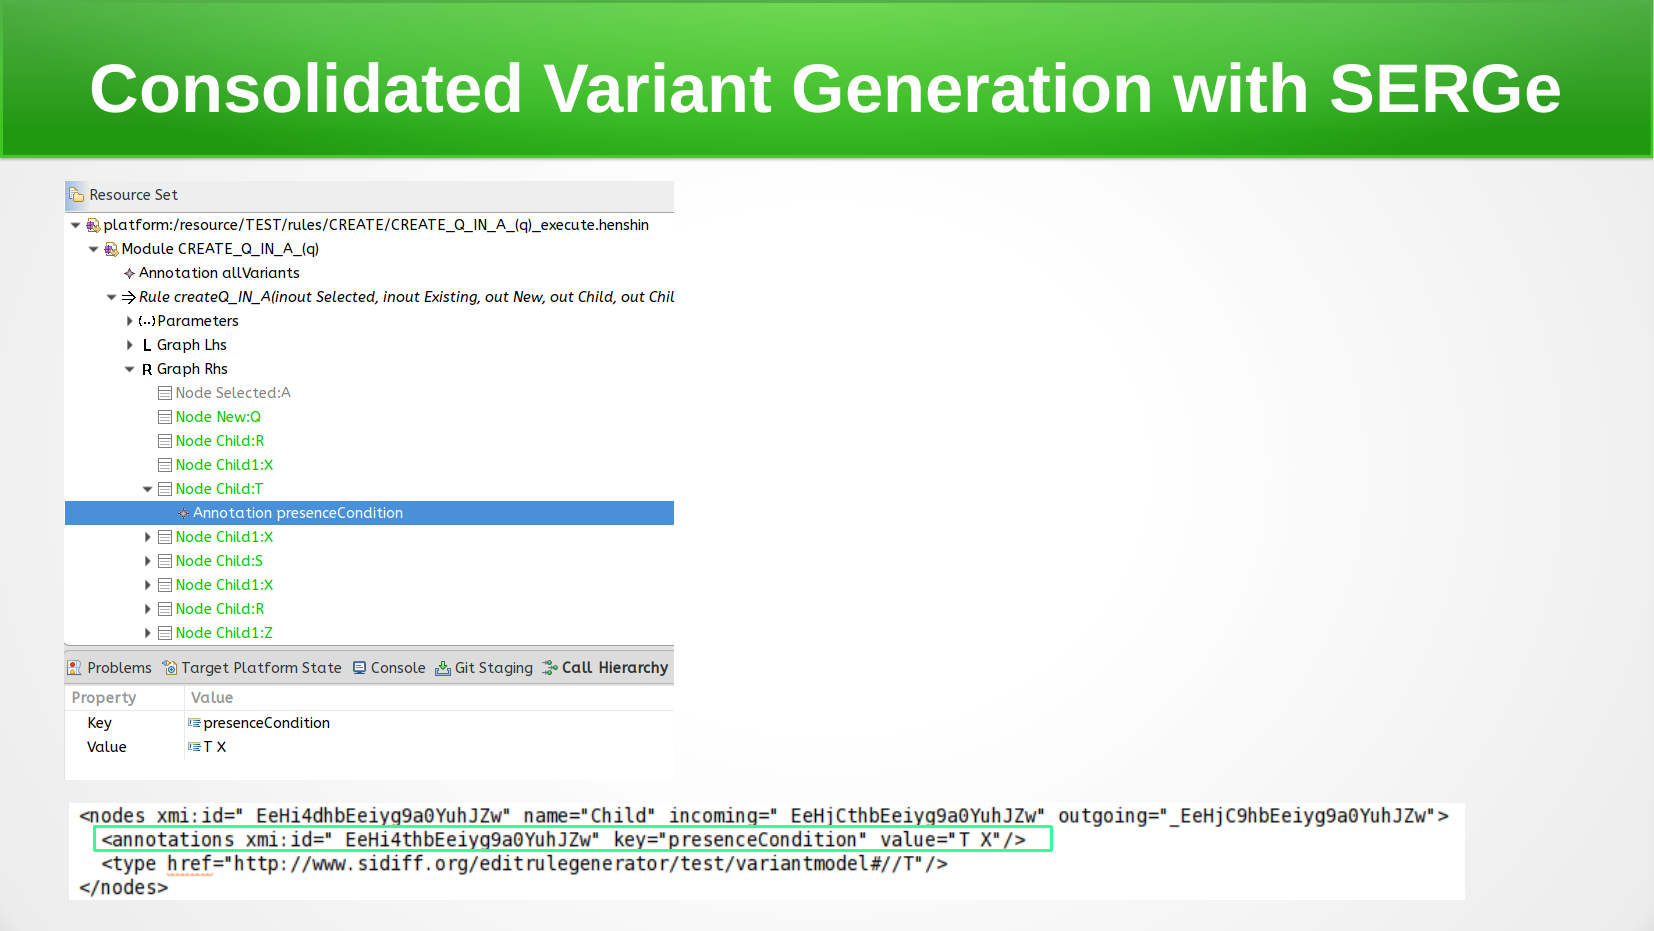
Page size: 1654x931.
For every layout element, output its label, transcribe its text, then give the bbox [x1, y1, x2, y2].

picture [64, 181, 674, 780]
picture [69, 803, 1465, 900]
title Consolidated Variant Generation with SERGe [82, 35, 1571, 142]
